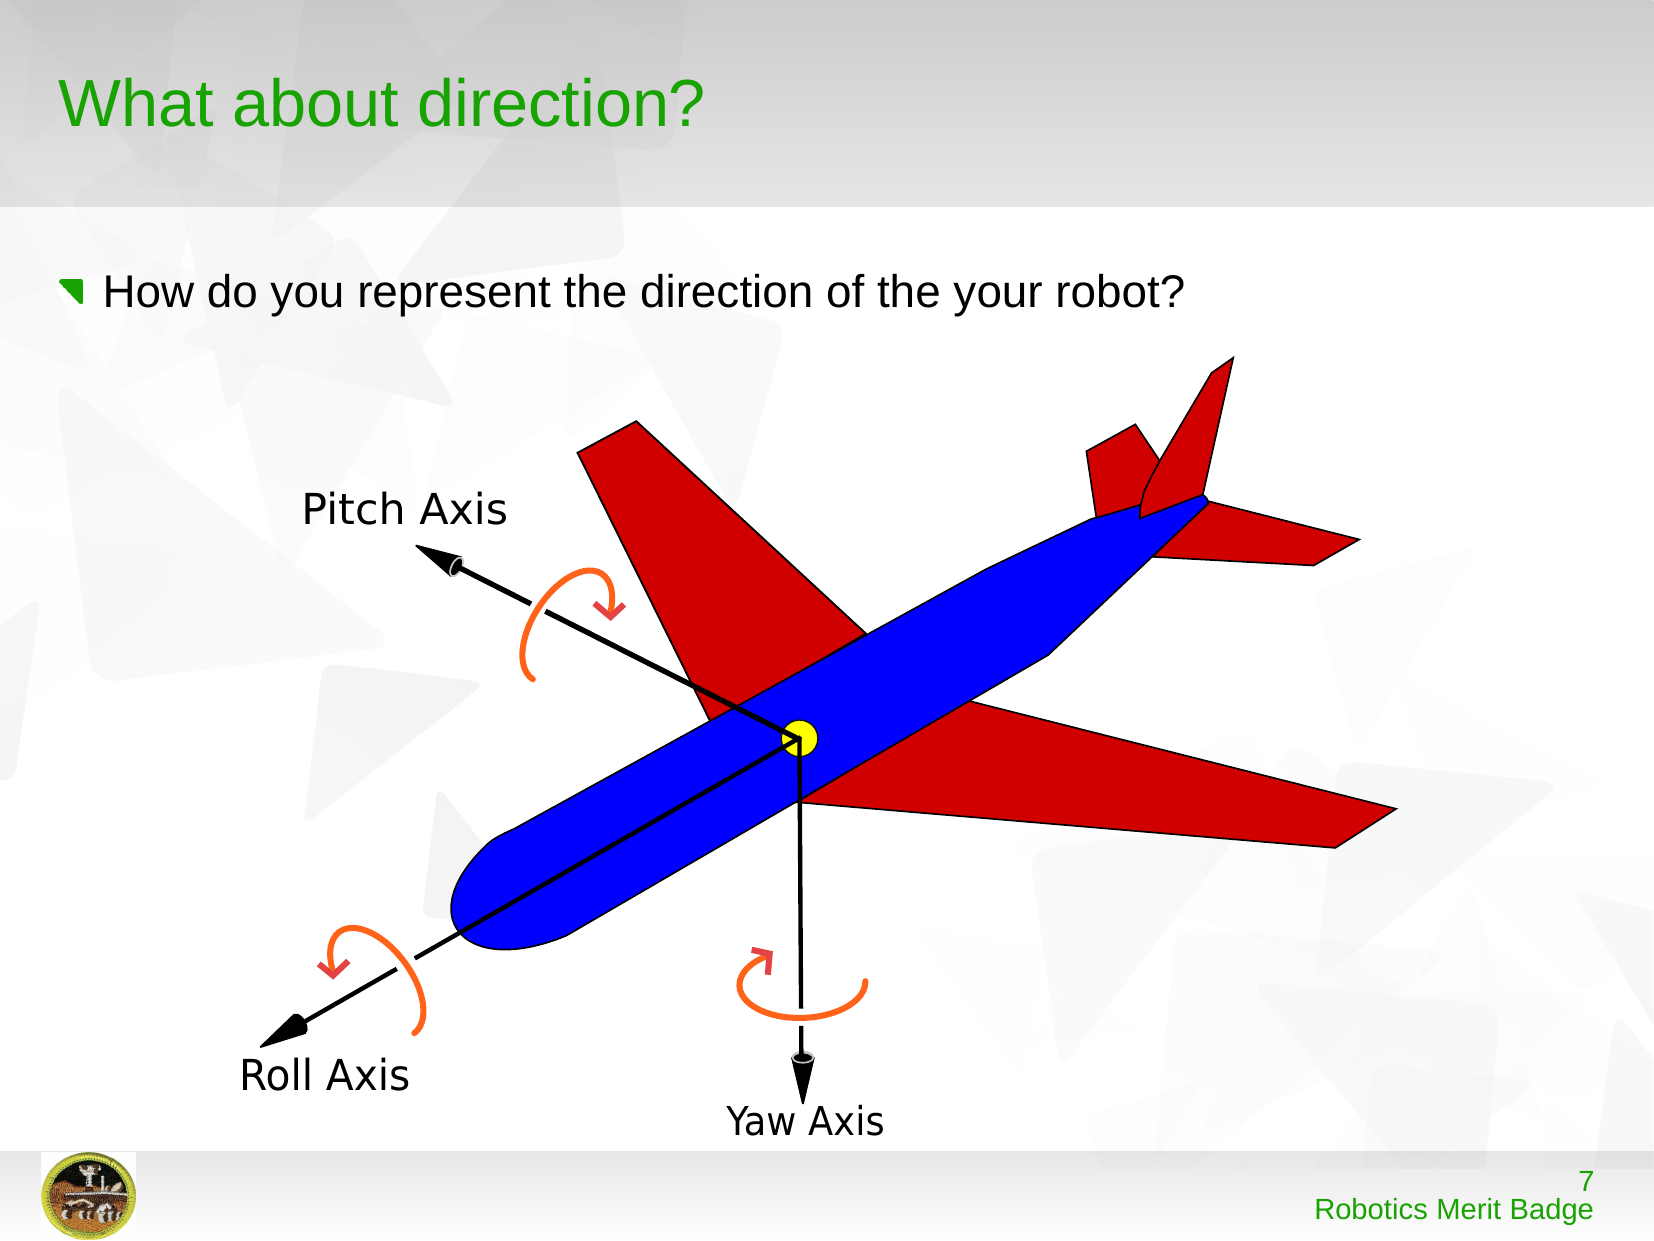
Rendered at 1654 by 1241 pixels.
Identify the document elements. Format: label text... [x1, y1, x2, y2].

title What about direction? [59, 29, 1595, 178]
list How do you represent the direction of the your robot? [59, 265, 1595, 346]
picture [0, 0, 1654, 1205]
picture [41, 1152, 136, 1240]
